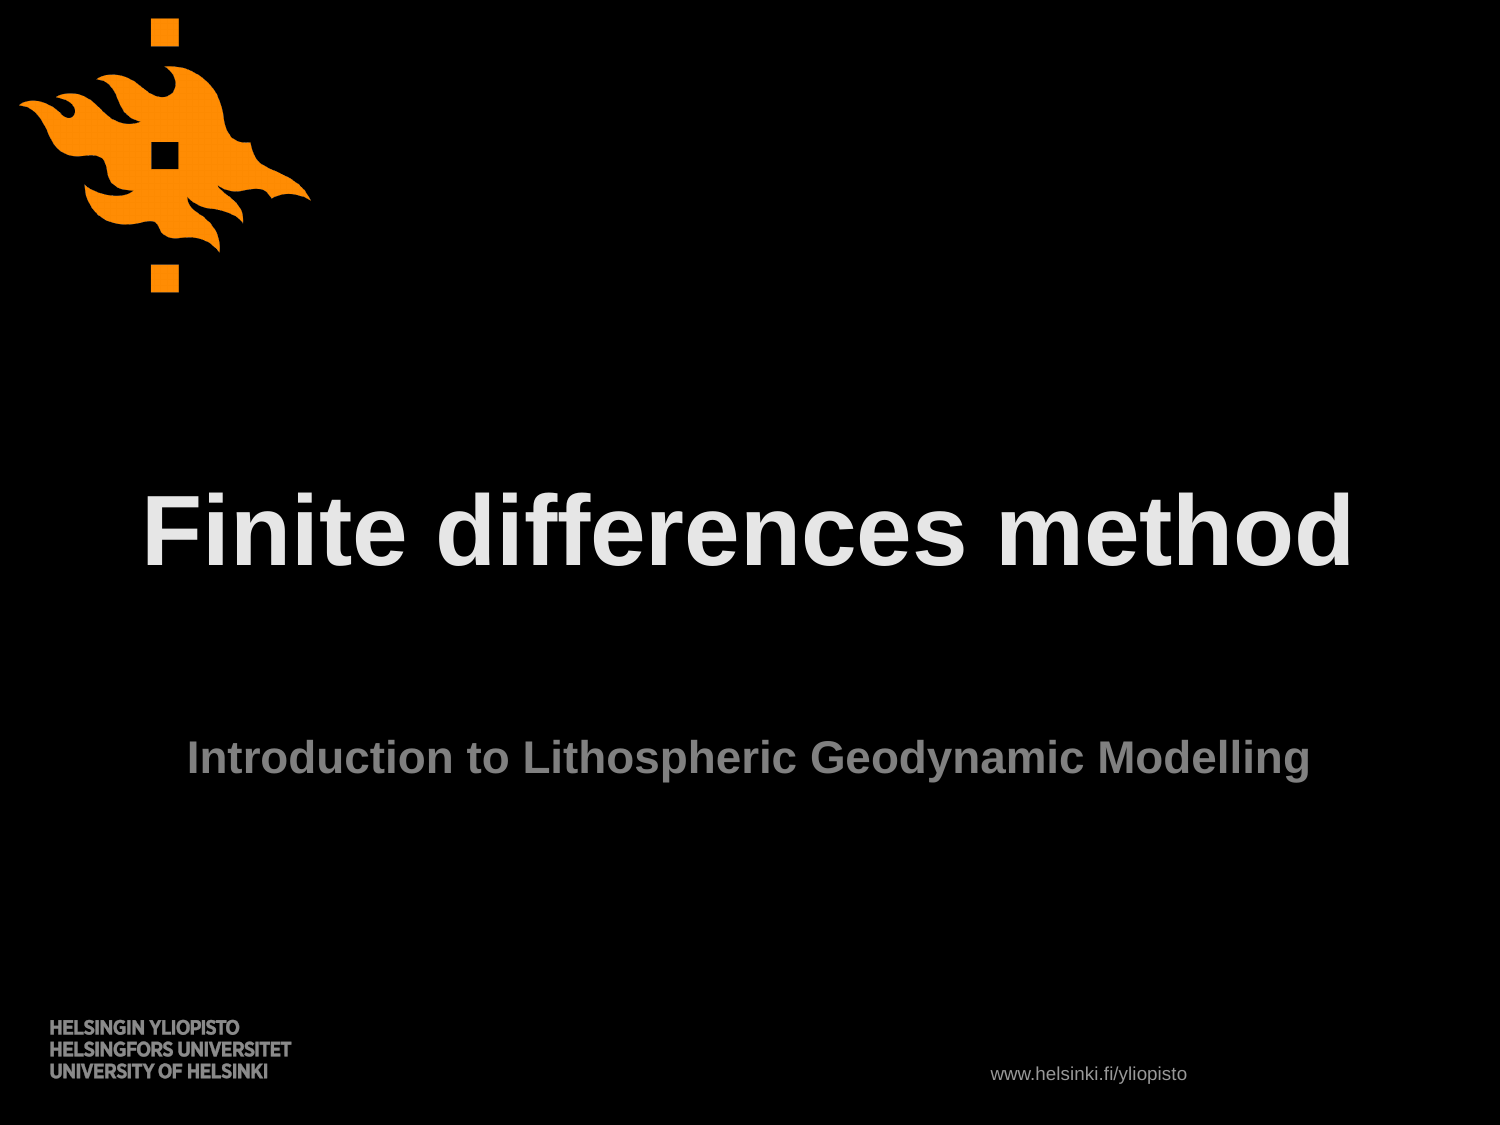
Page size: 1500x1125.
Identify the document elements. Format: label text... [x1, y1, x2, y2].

picture [0, 0, 337, 318]
picture [32, 1001, 309, 1096]
subtitle Introduction to Lithospheric Geodynamic Modelling [52, 639, 1447, 876]
title Finite differences method [52, 372, 1447, 639]
